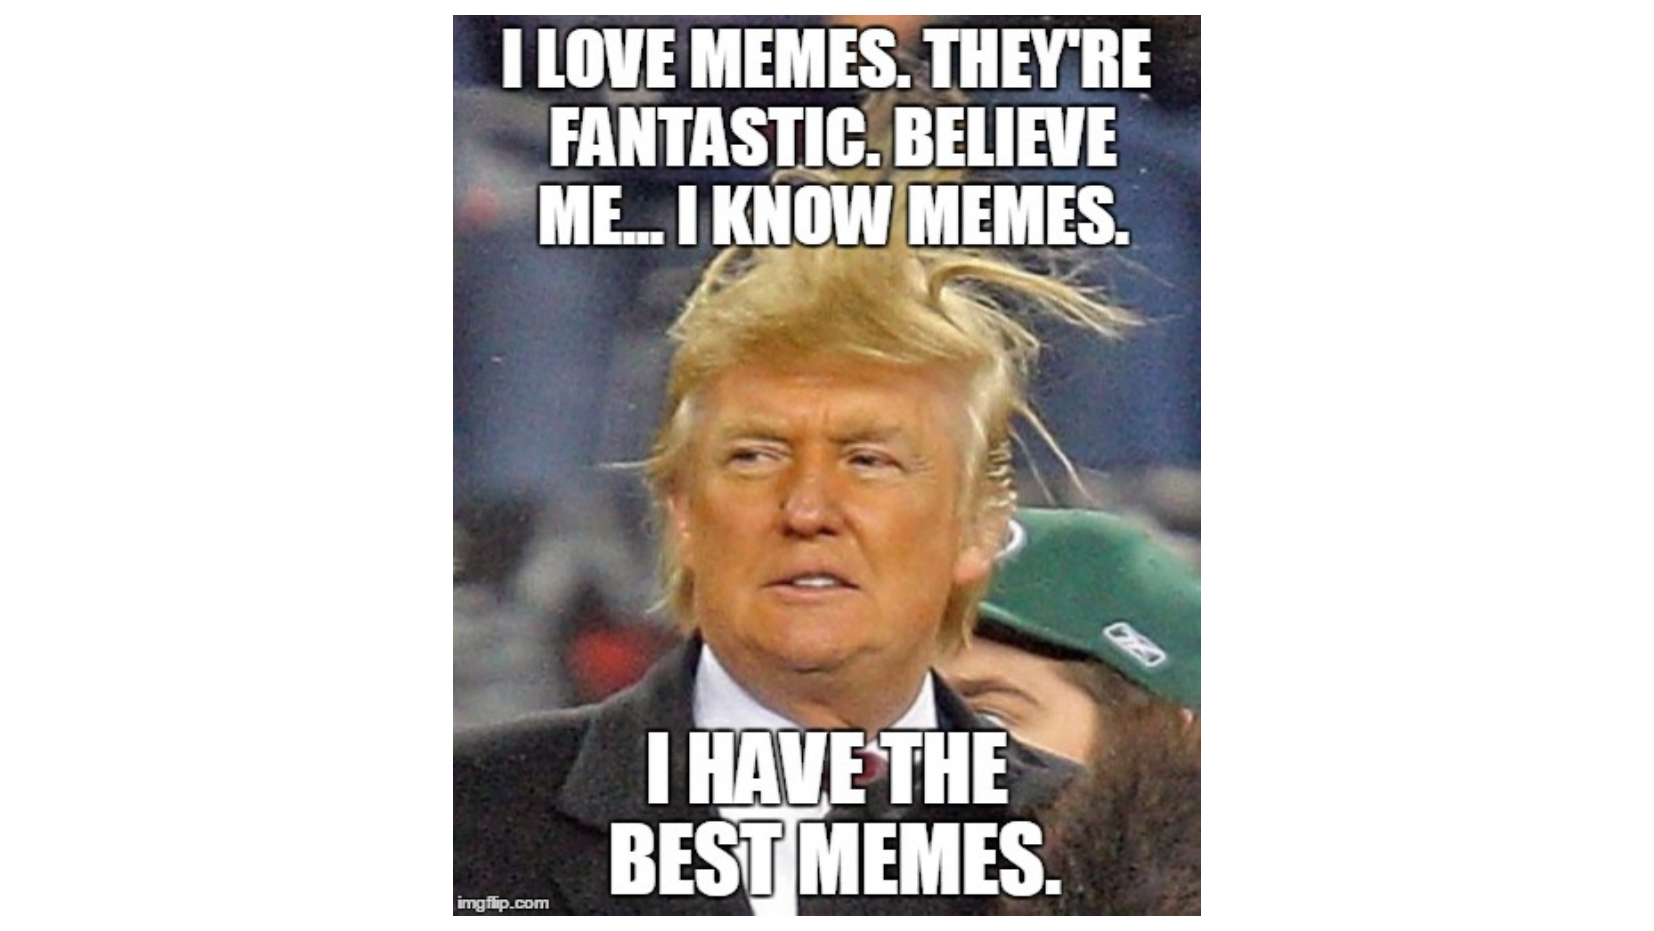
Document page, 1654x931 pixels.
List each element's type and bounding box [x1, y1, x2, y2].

picture [453, 15, 1201, 916]
